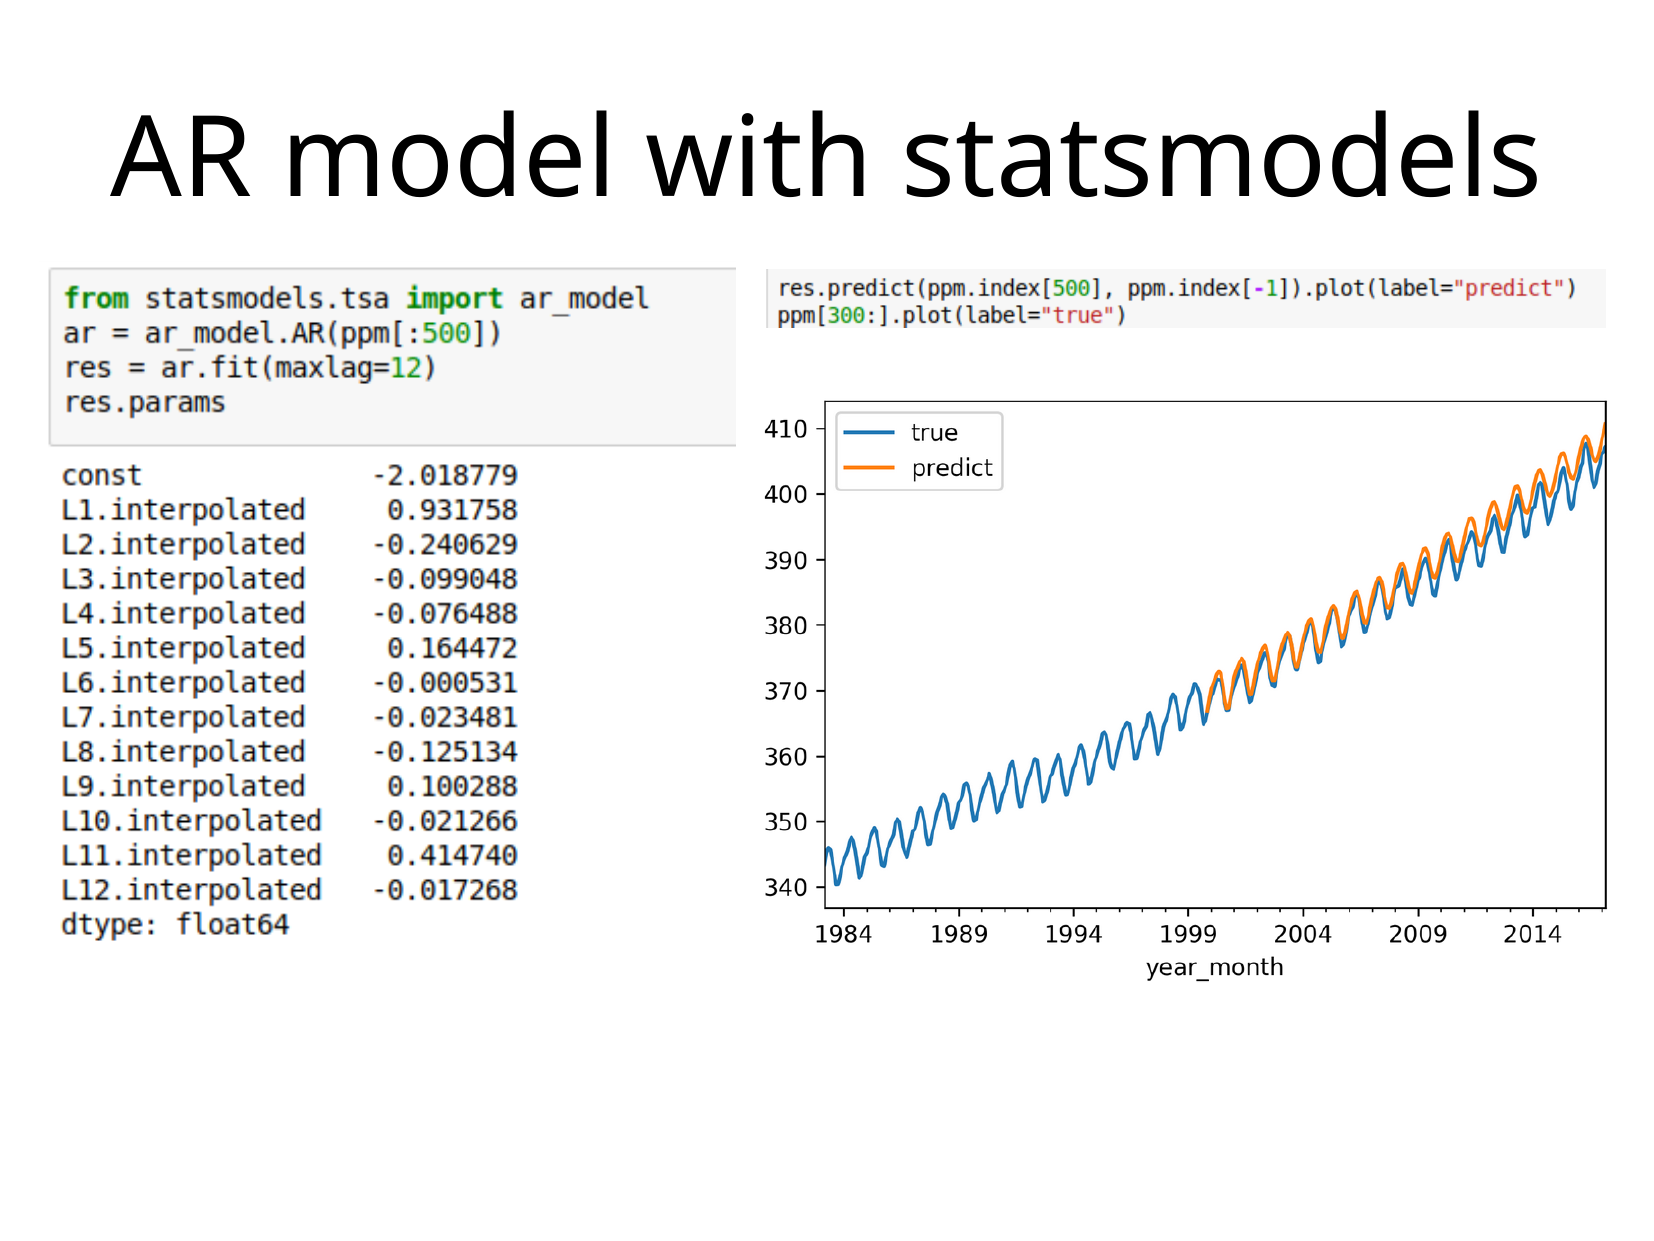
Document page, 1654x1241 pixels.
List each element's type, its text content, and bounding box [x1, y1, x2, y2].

picture [39, 260, 736, 946]
picture [752, 384, 1621, 991]
title AR model with statsmodels [82, 49, 1571, 257]
picture [765, 269, 1606, 328]
